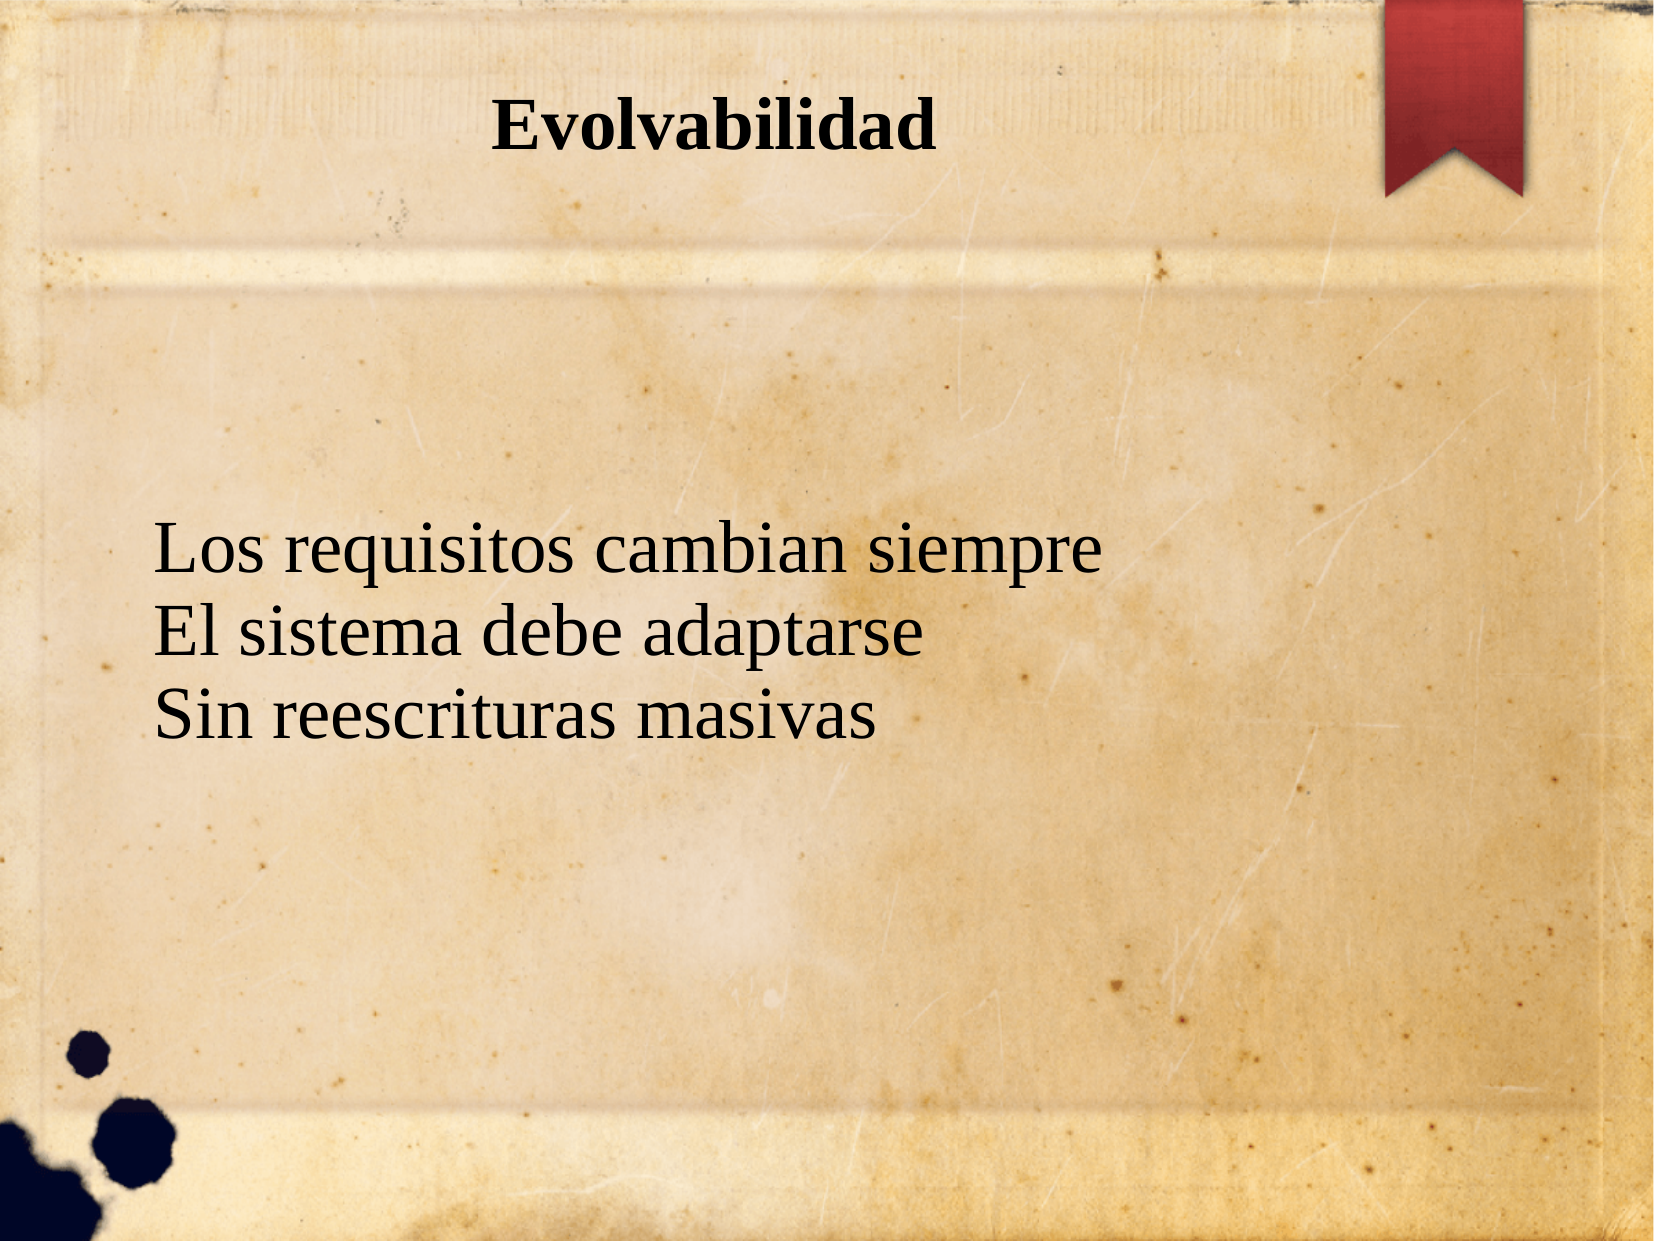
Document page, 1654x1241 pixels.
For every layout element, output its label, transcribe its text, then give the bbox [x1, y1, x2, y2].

list Los requisitos cambian siempre El sistema debe adaptarse Sin reescrituras masivas [82, 290, 1571, 1010]
picture [0, 0, 1654, 1241]
title Evolvabilidad [82, 49, 1347, 237]
